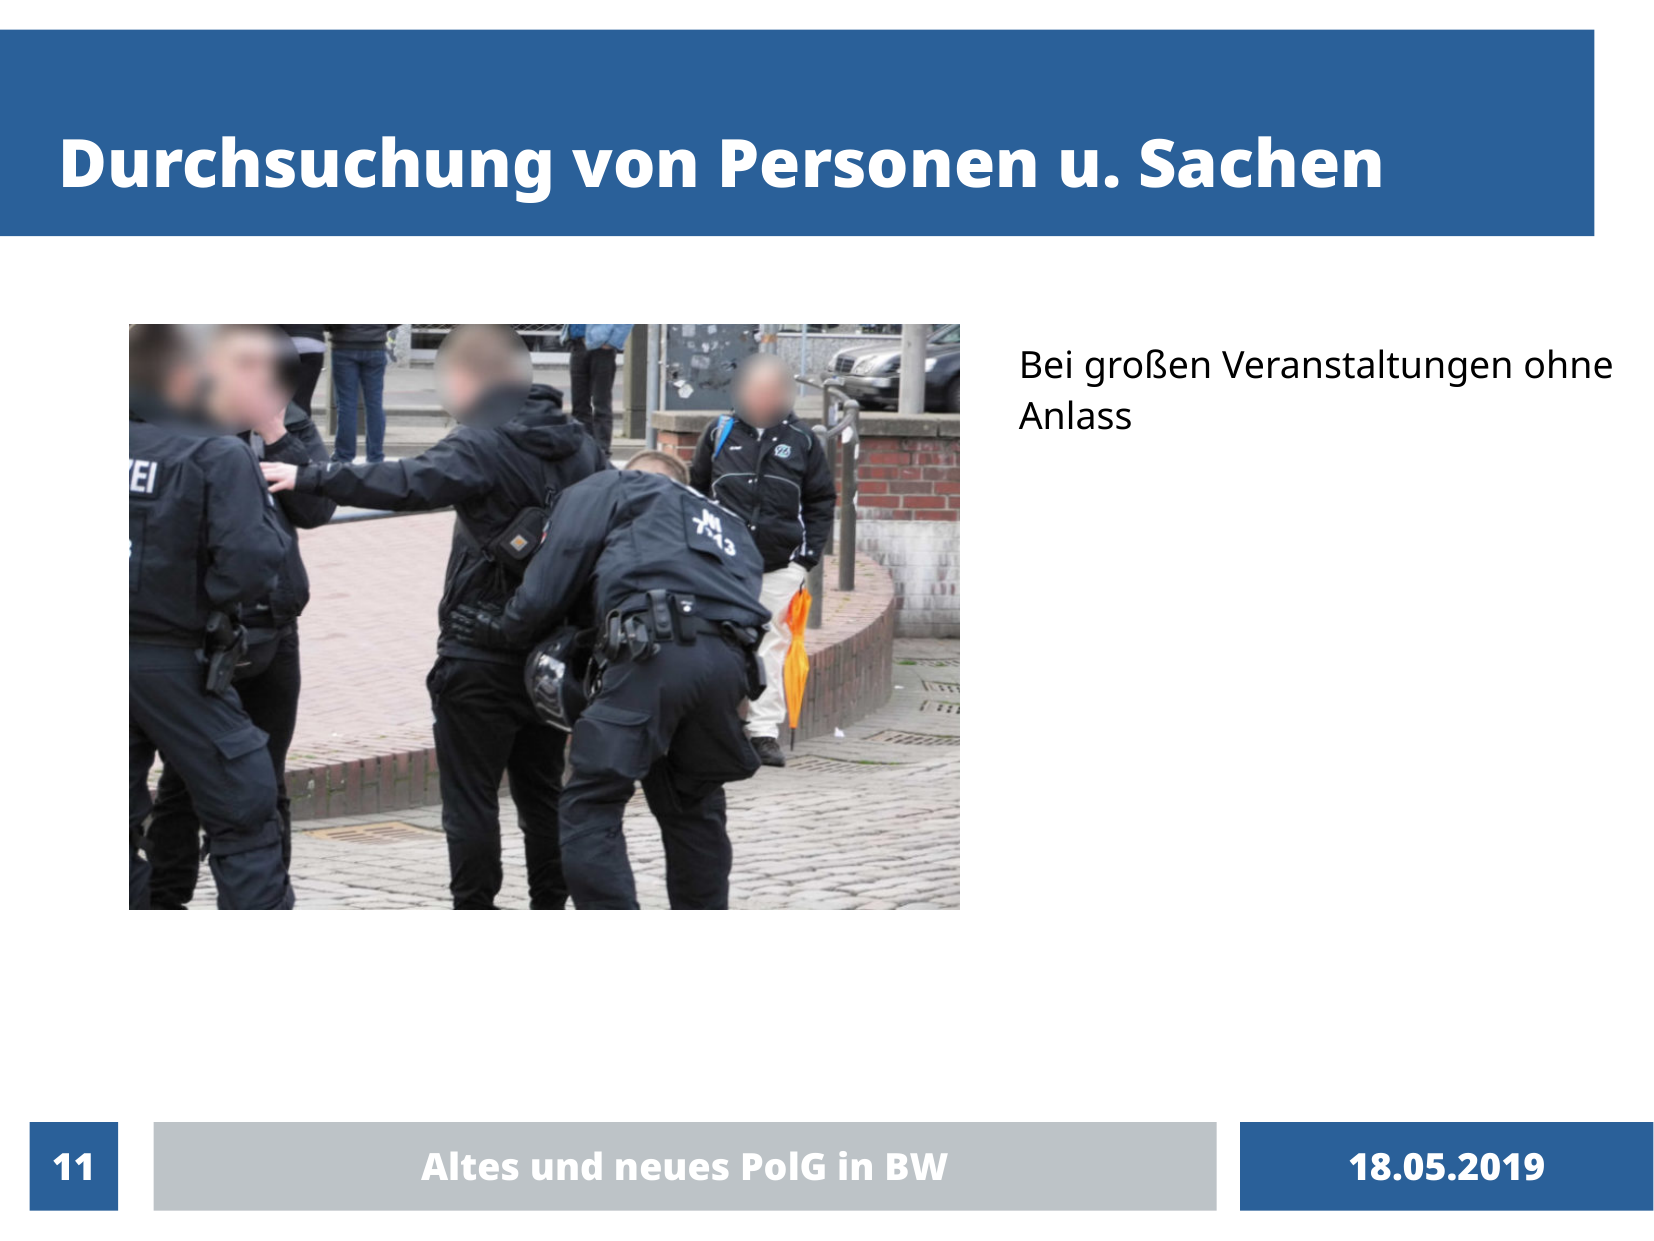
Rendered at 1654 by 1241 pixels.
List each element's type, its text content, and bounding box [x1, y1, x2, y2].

title Durchsuchung von Personen u. Sachen [59, 59, 1595, 207]
text_box Bei großen Veranstaltungen ohne Anlass [1003, 330, 1630, 607]
picture [129, 324, 960, 910]
